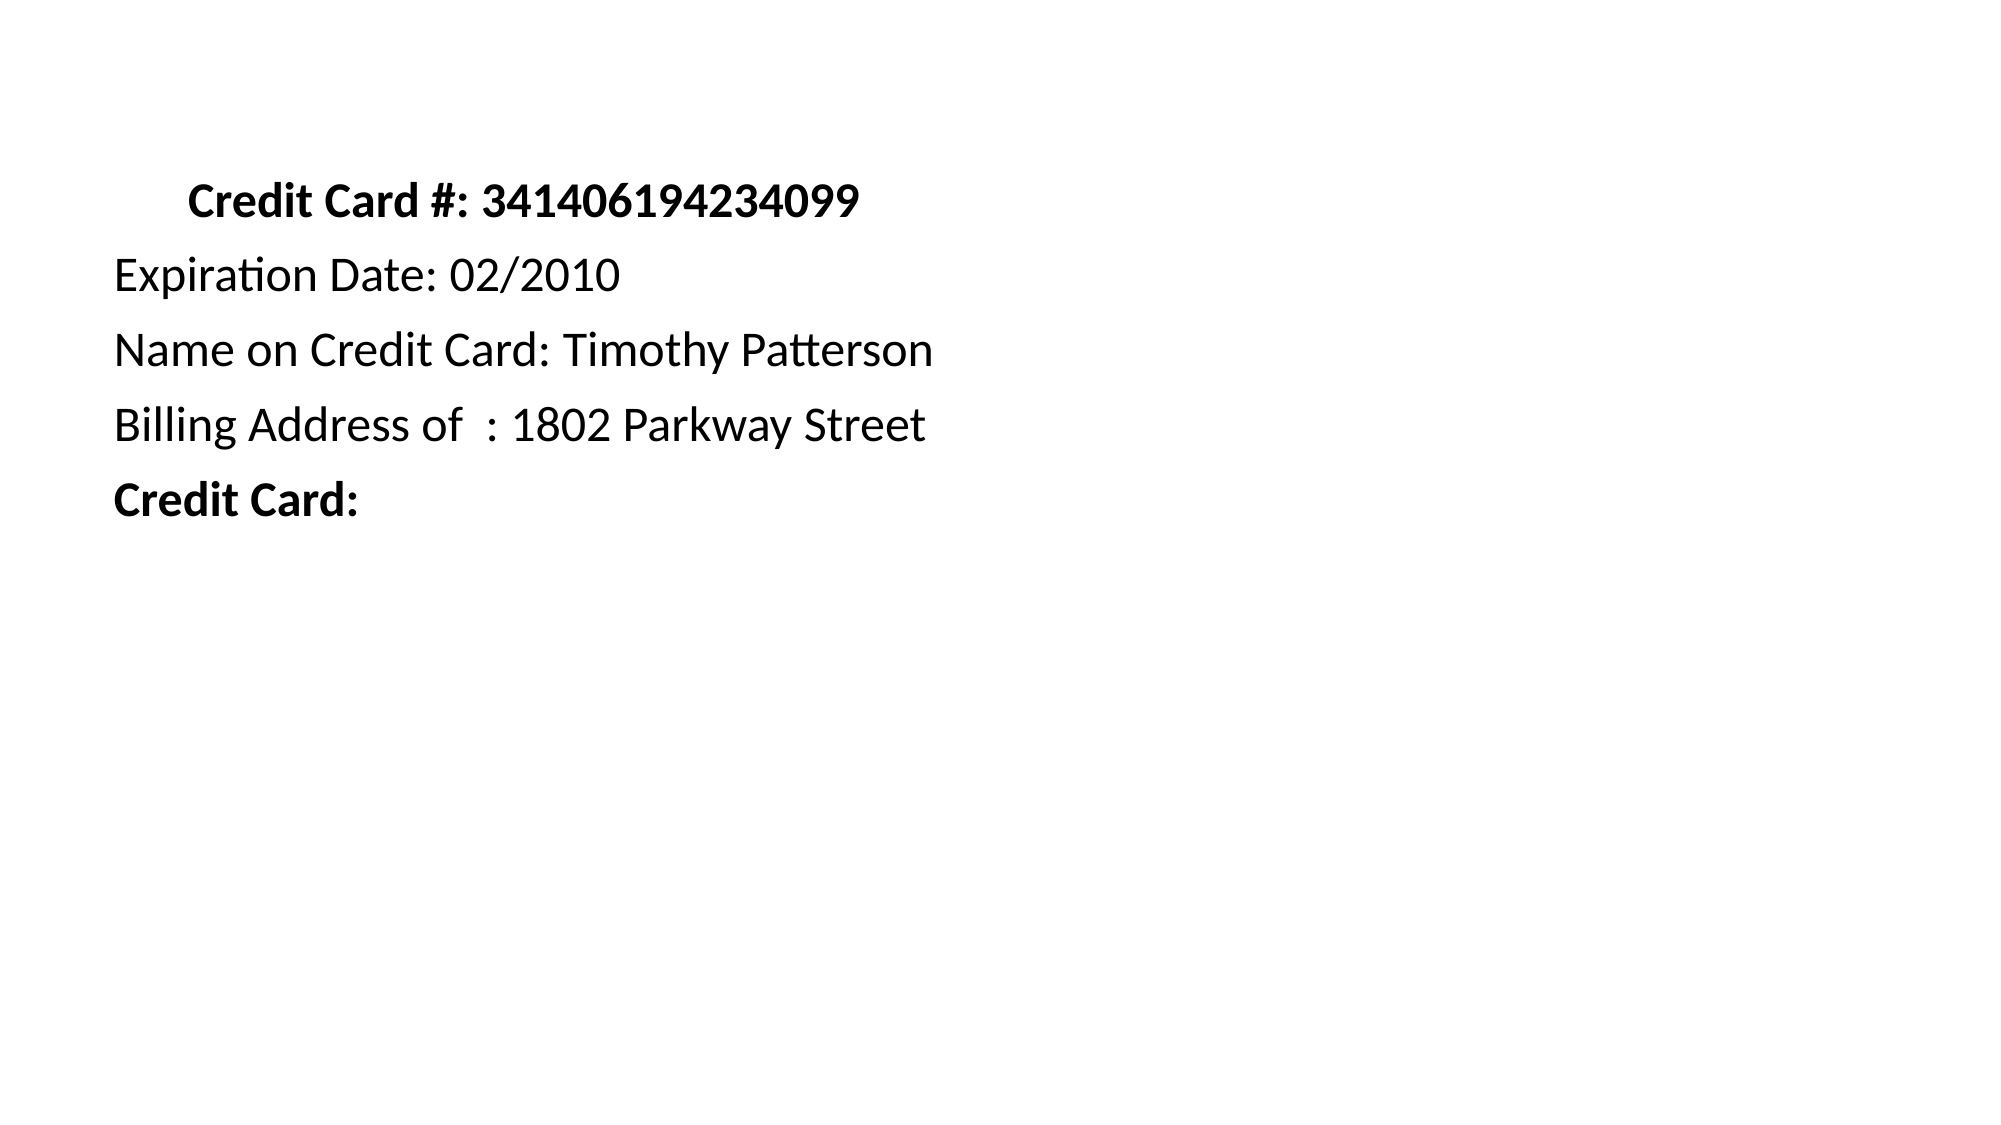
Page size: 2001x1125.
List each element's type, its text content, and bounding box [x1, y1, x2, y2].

subtitle Credit Card #: 341406194234099 Expiration Date: 02/2010 Name on Credit Card: Timothy Patterson Billing Address of : 1802 Parkway Street Credit Card: [99, 166, 1842, 960]
